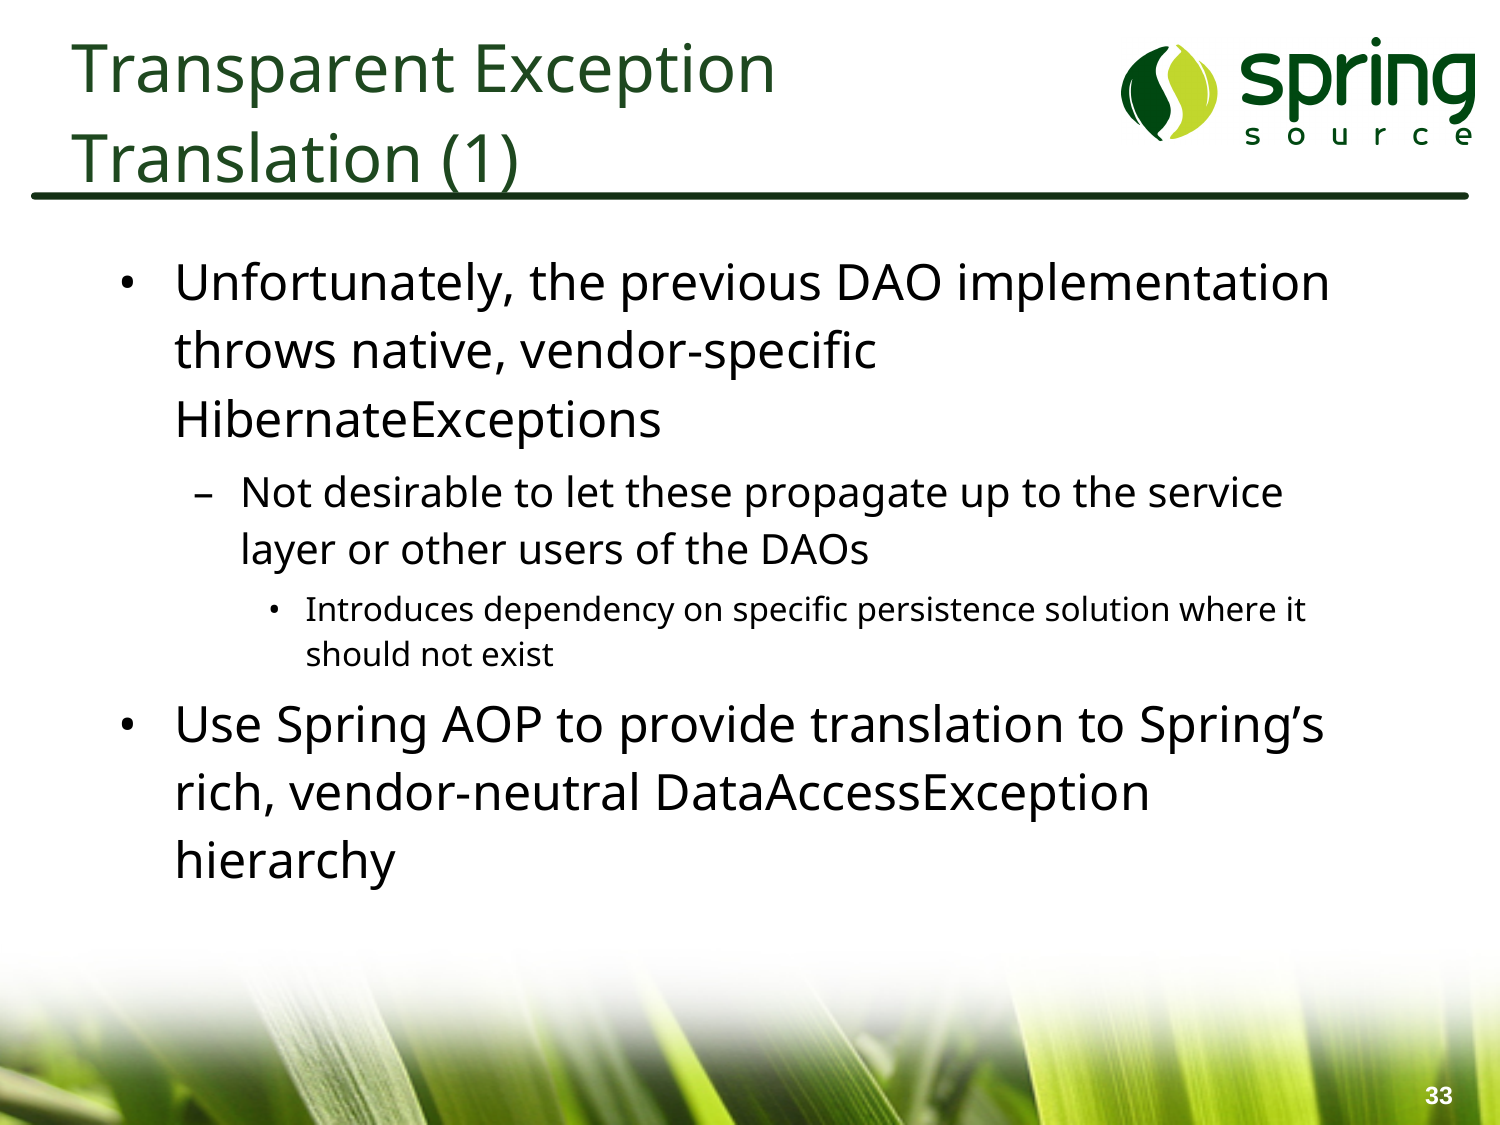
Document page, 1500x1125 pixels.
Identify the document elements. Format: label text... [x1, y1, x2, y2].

list Unfortunately, the previous DAO implementation throws native, vendor-specific HibernateExceptions Not desirable to let these propagate up to the service layer or other users of the DAOs Introduces dependency on specific persistence solution where it should not exist Use Spring AOP to provide translation to Spring’s rich, vendor-neutral DataAccessException hierarchy [103, 239, 1394, 834]
title Transparent Exception Translation (1) [56, 13, 1089, 191]
picture [0, 944, 1500, 1125]
picture [1121, 37, 1475, 145]
